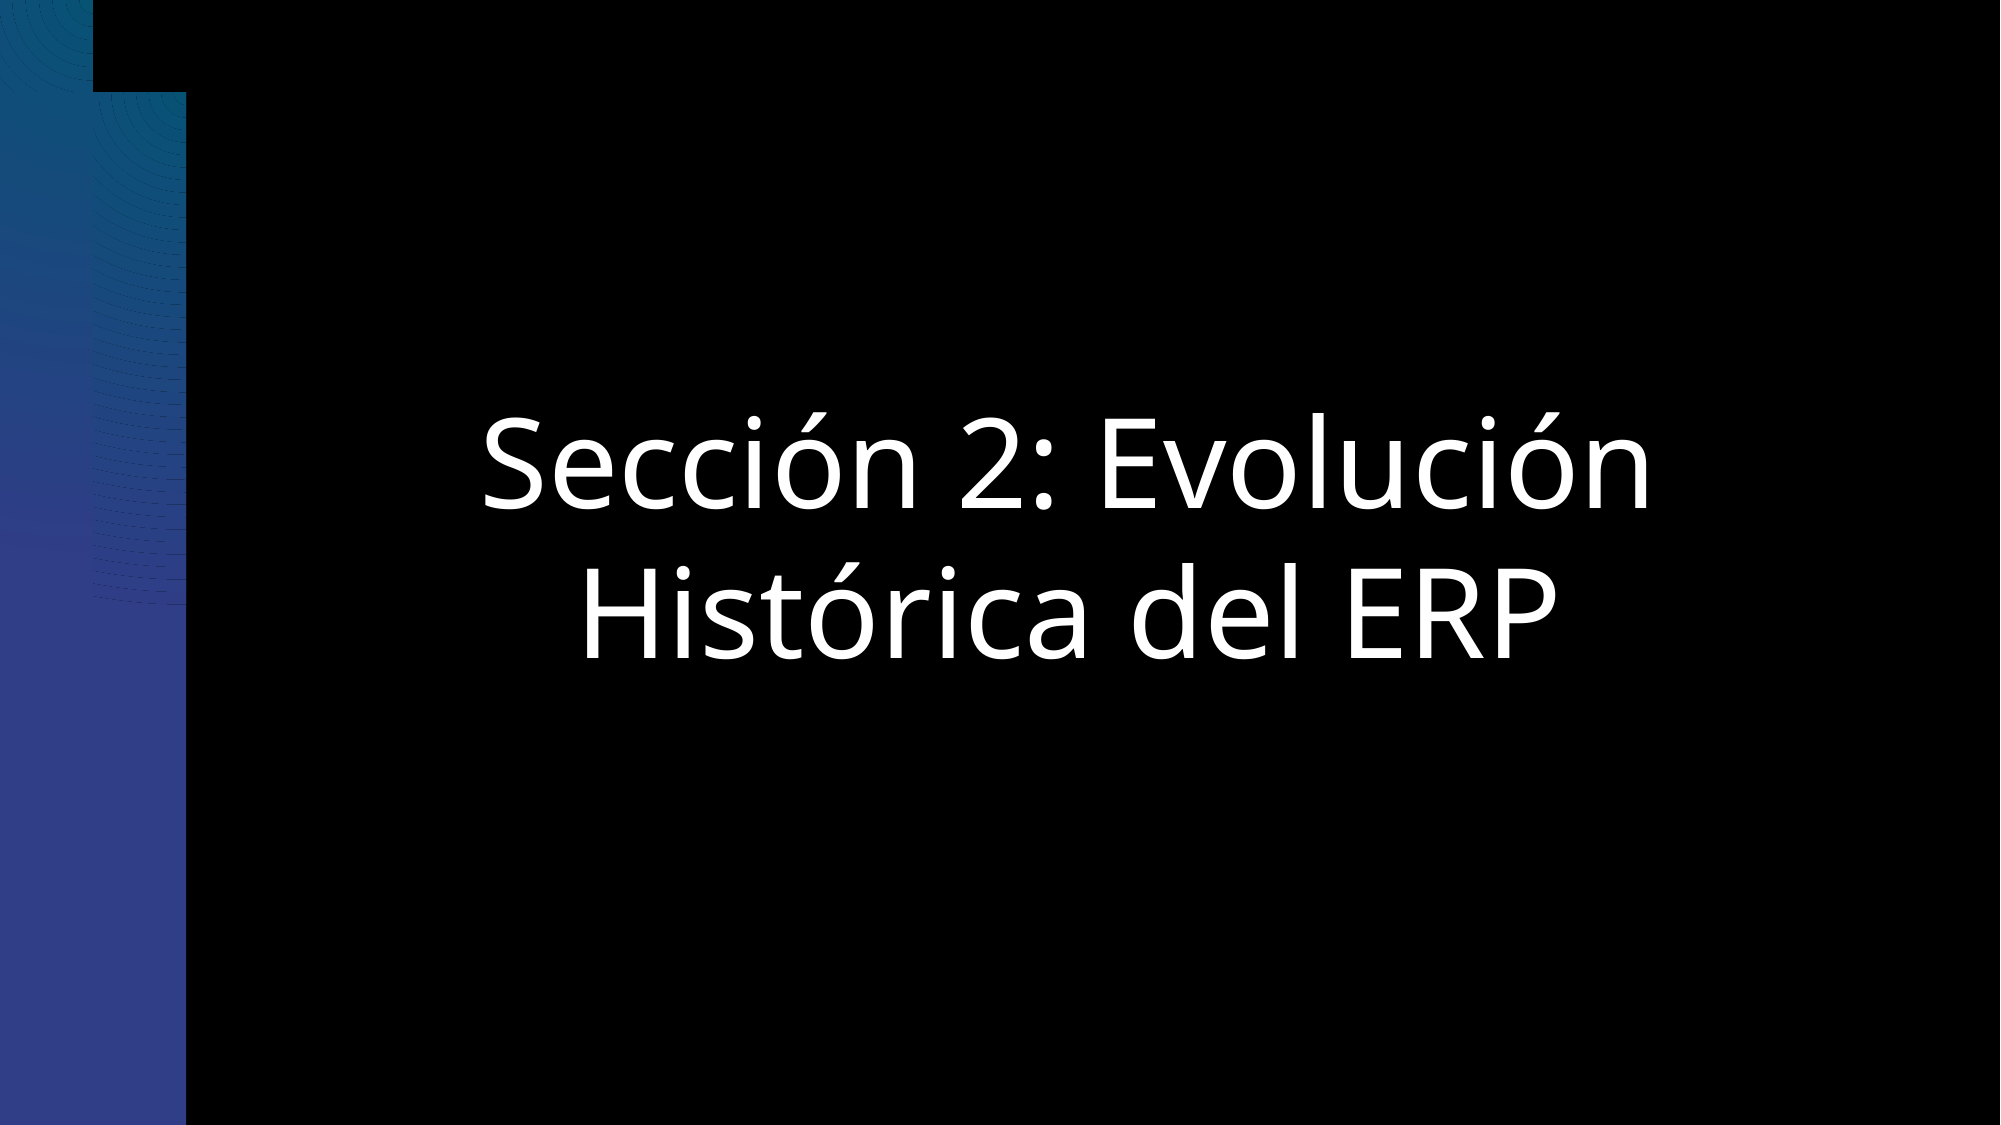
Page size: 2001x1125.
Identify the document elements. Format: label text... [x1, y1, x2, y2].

title Sección 2: Evolución Histórica del ERP [290, 376, 1848, 749]
